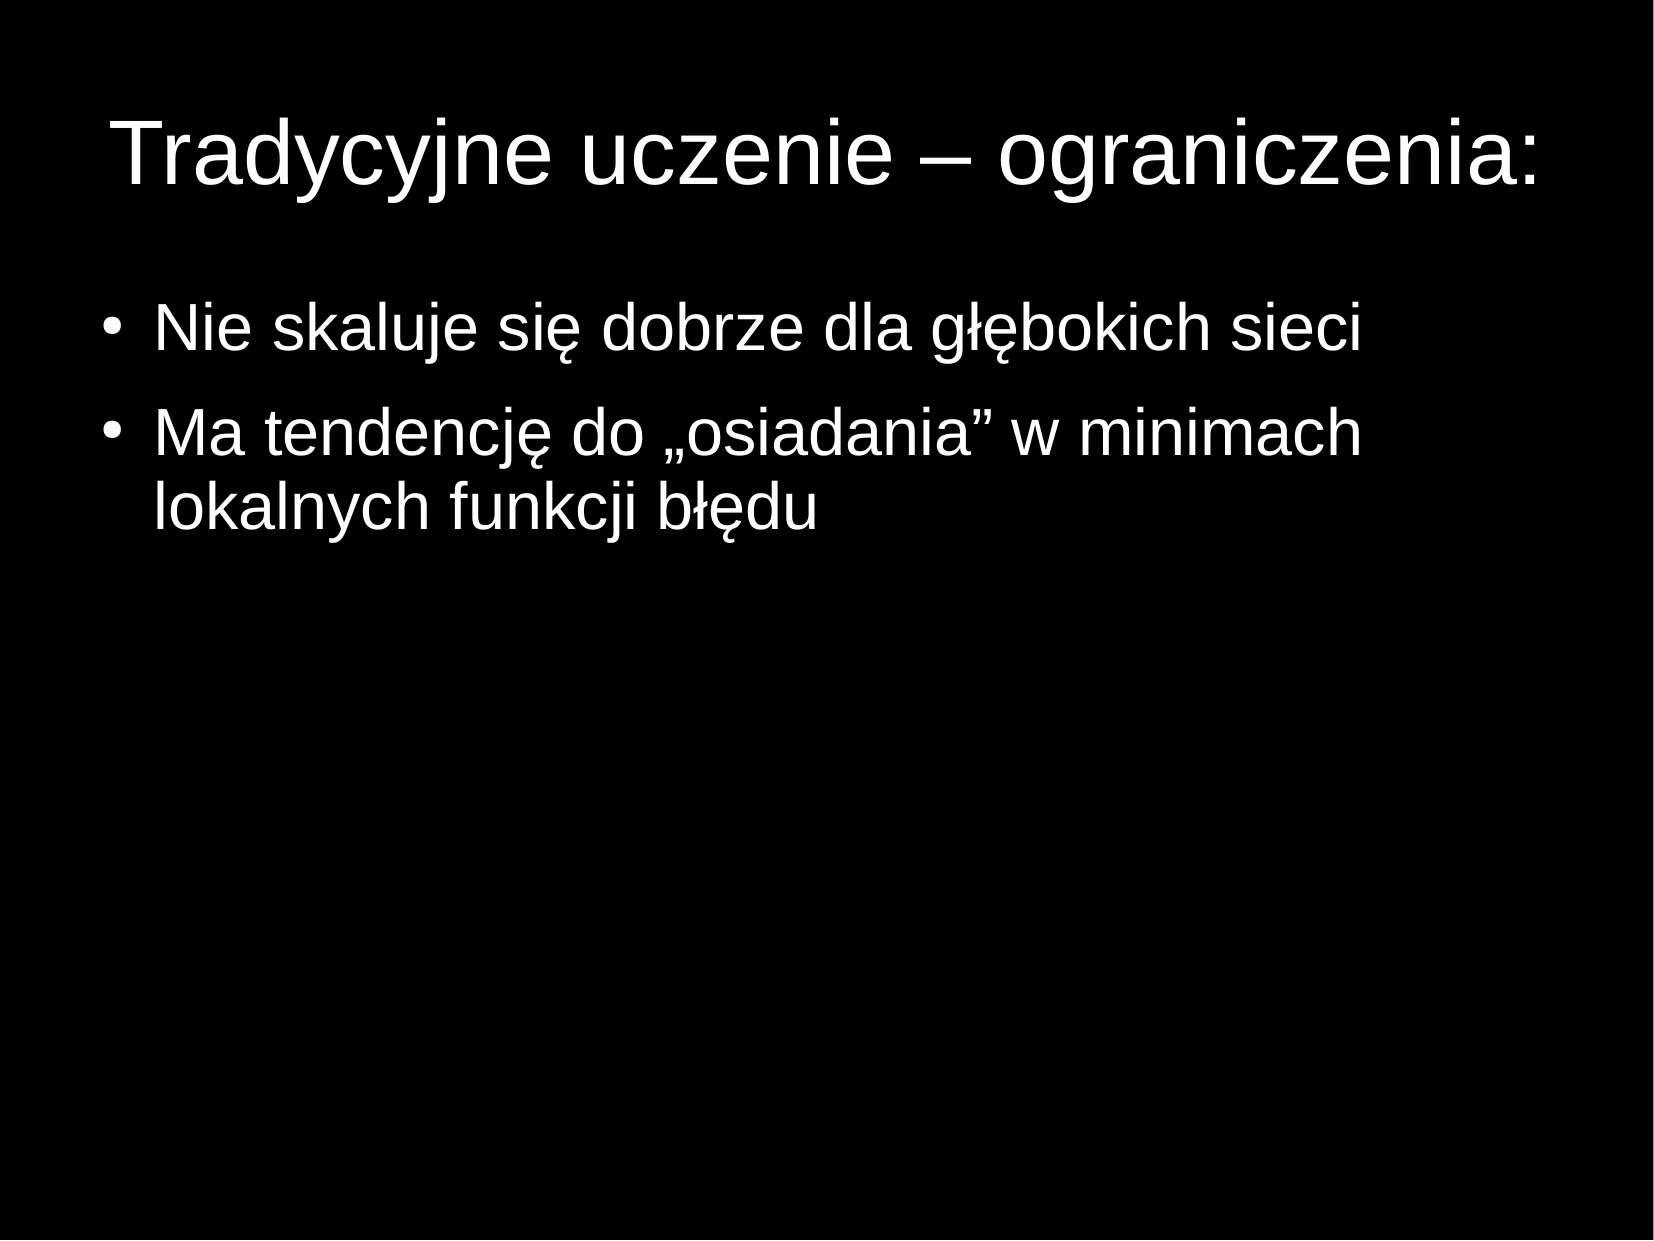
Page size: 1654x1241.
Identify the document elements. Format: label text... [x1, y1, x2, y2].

list Nie skaluje się dobrze dla głębokich sieci Ma tendencję do „osiadania” w minimach lokalnych funkcji błędu [82, 290, 1571, 1109]
title Tradycyjne uczenie – ograniczenia: [82, 49, 1571, 257]
